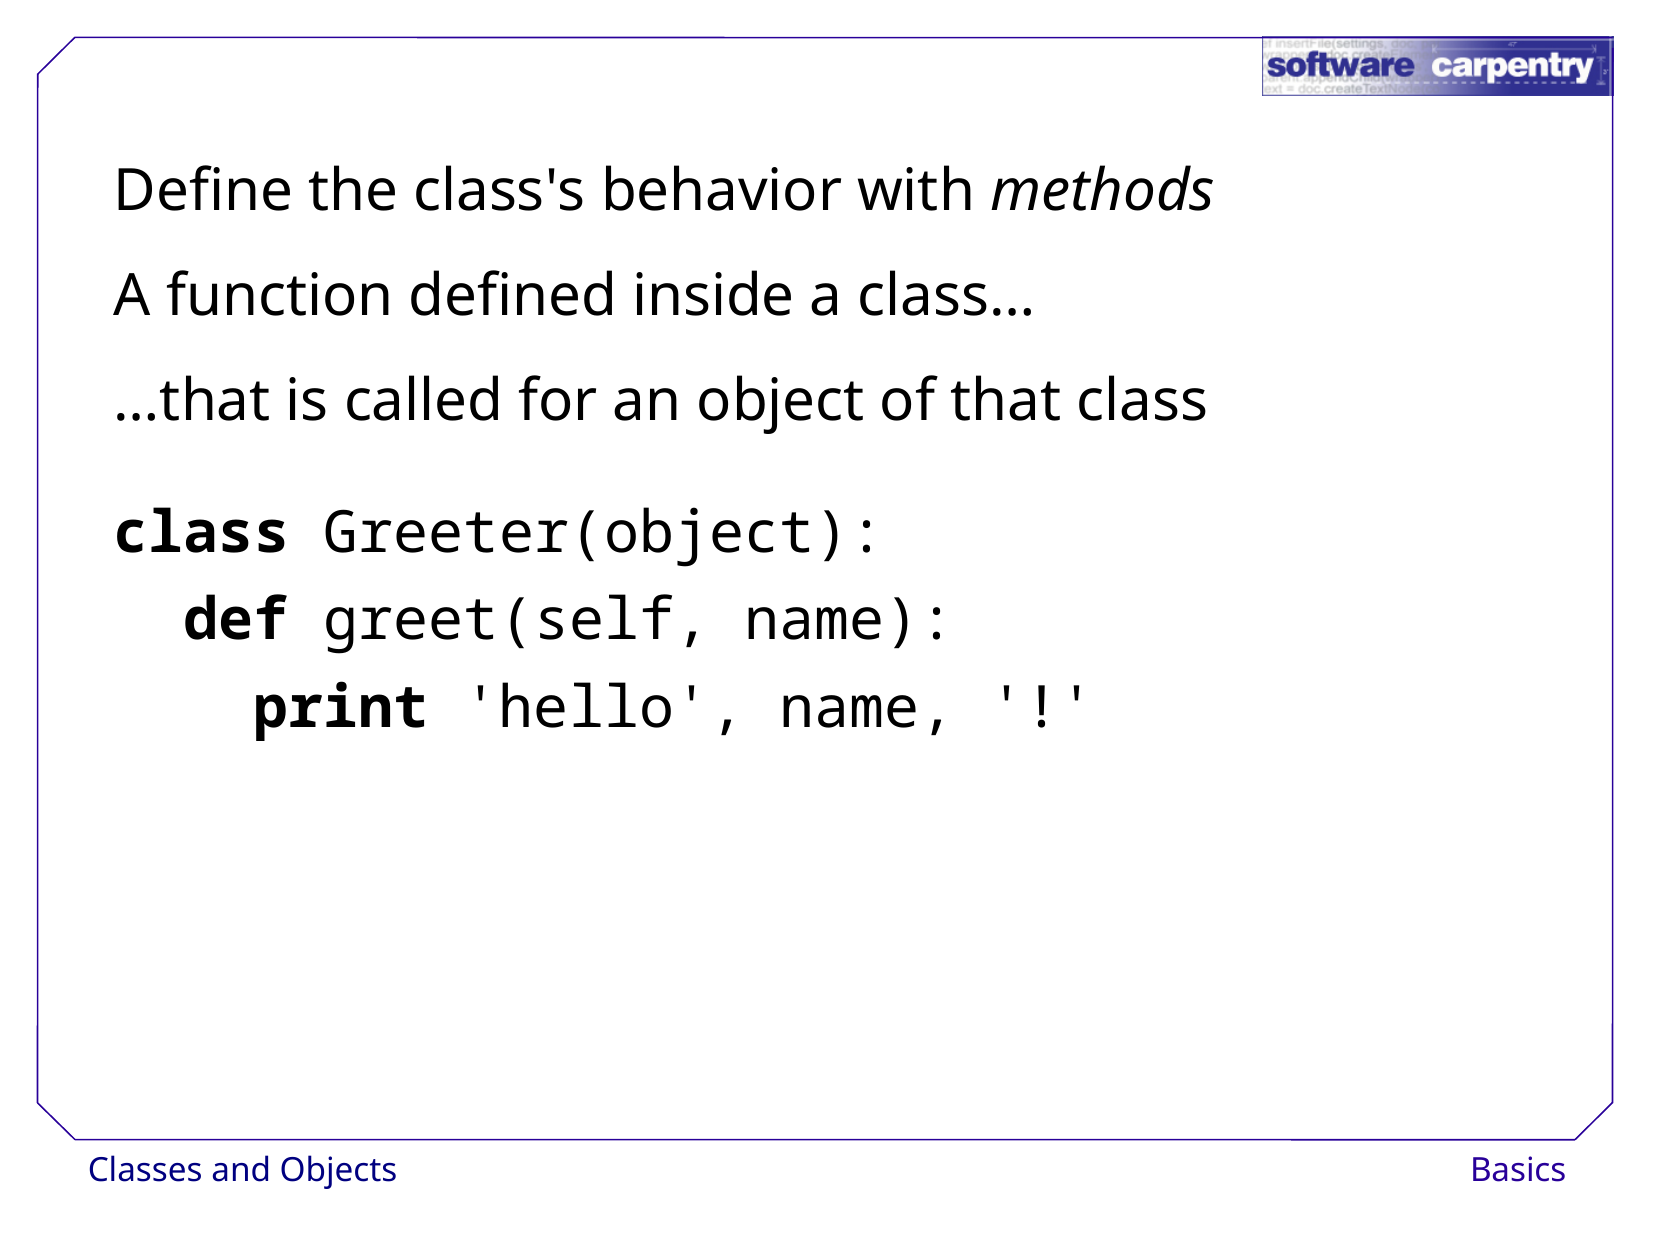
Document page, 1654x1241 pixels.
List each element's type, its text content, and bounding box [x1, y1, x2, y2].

picture [1262, 36, 1614, 96]
text_box Define the class's behavior with methods A function defined inside a class… …that is called for an object of that class [99, 109, 1517, 440]
text_box class Greeter(object): def greet(self, name): print 'hello', name, '!' [99, 468, 1517, 747]
